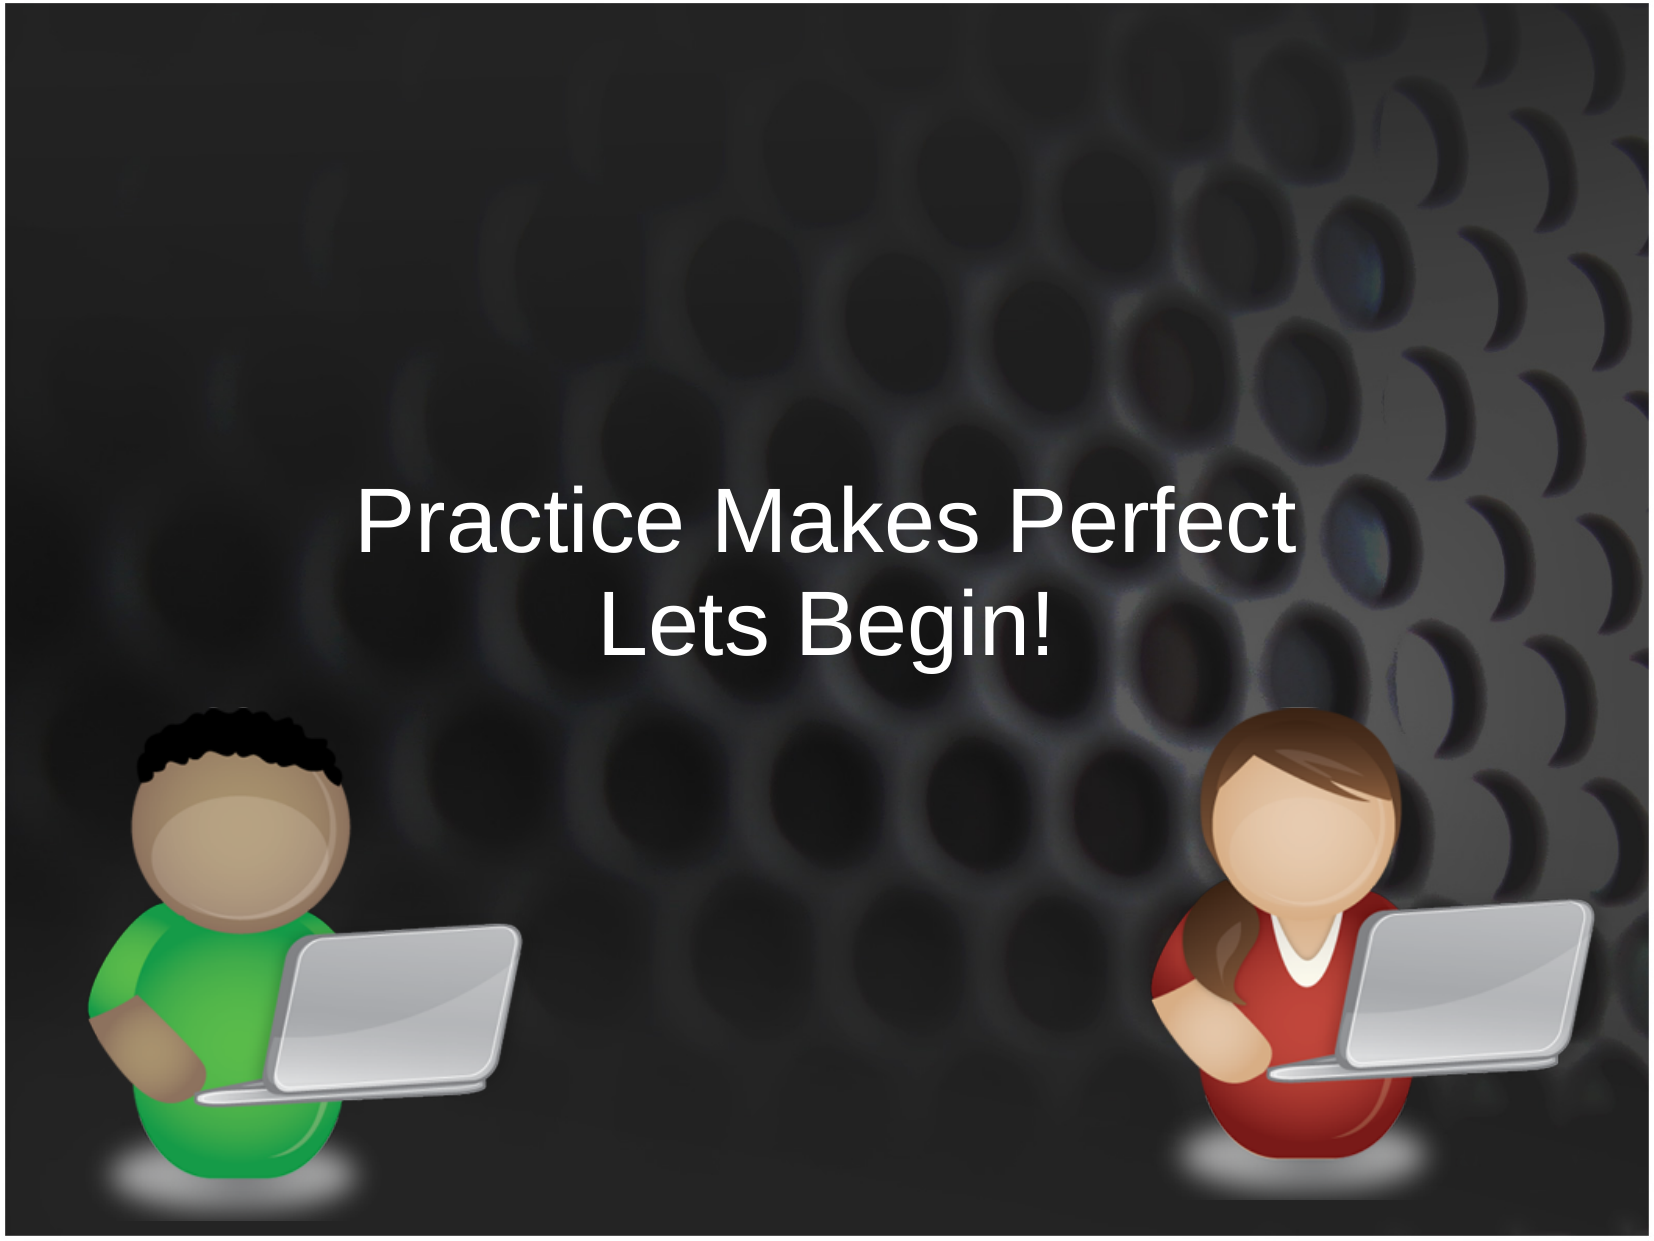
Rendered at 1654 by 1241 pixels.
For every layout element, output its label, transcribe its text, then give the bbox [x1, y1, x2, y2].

title Practice Makes Perfect Lets Begin! [82, 468, 1571, 676]
picture [0, 0, 1654, 1241]
